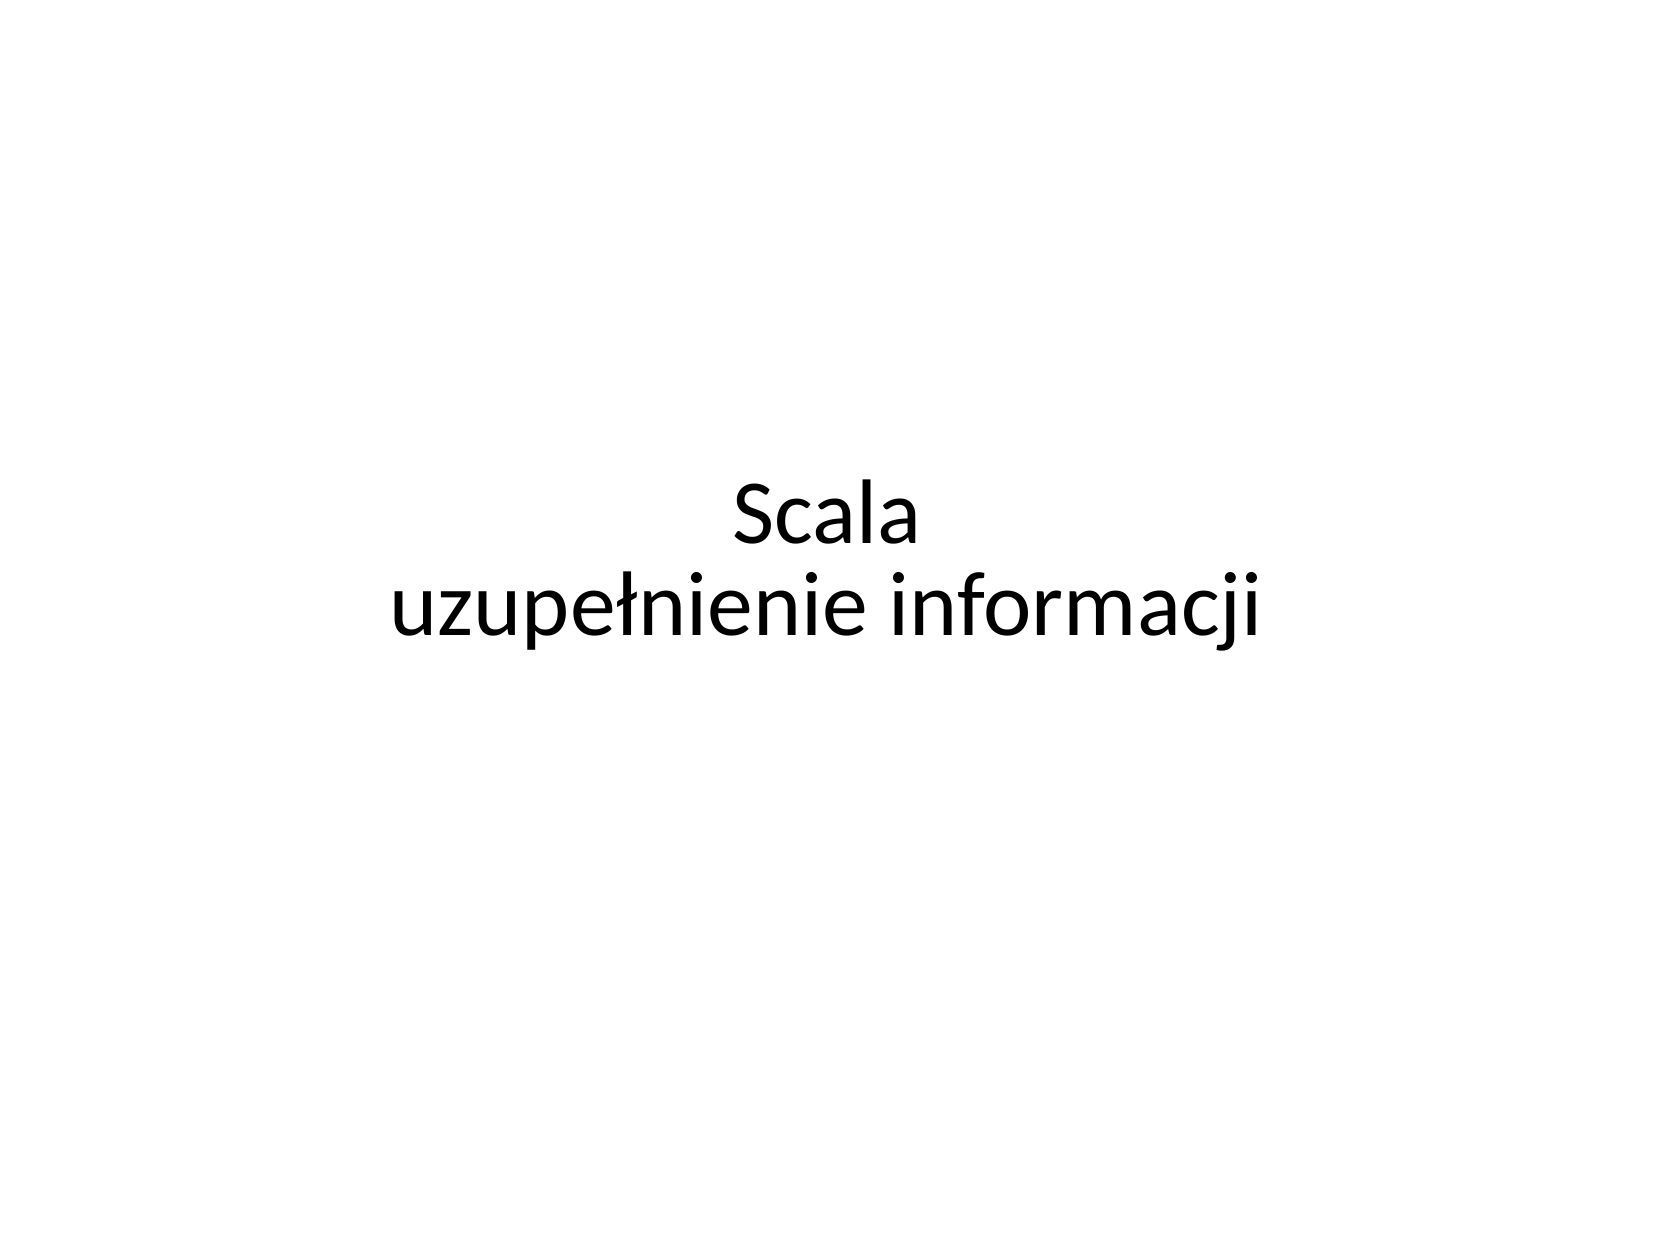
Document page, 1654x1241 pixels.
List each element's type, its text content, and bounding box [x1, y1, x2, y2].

title Scala uzupełnienie informacji [82, 454, 1571, 679]
